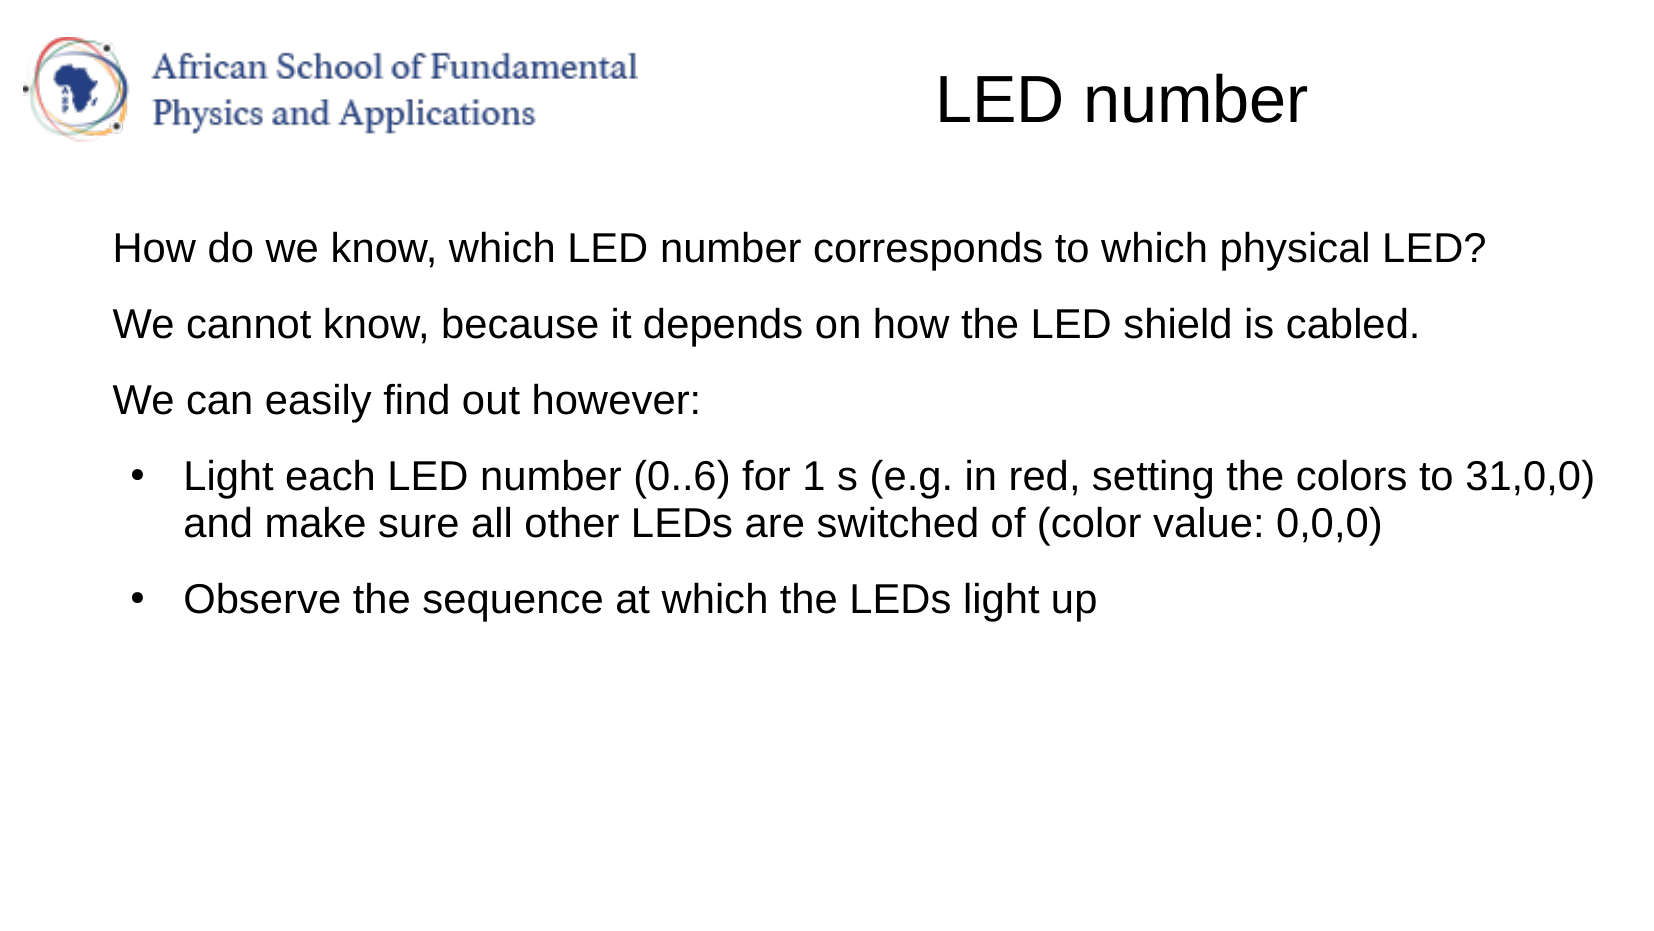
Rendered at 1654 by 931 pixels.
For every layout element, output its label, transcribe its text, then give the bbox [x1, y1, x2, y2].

list How do we know, which LED number corresponds to which physical LED? We cannot know, because it depends on how the LED shield is cabled. We can easily find out however: Light each LED number (0..6) for 1 s (e.g. in red, setting the colors to 31,0,0) and make sure all other LEDs are switched of (color value: 0,0,0) Observe the sequence at which the LEDs light up [112, 225, 1601, 765]
picture [23, 37, 635, 142]
title LED number [635, 21, 1610, 177]
